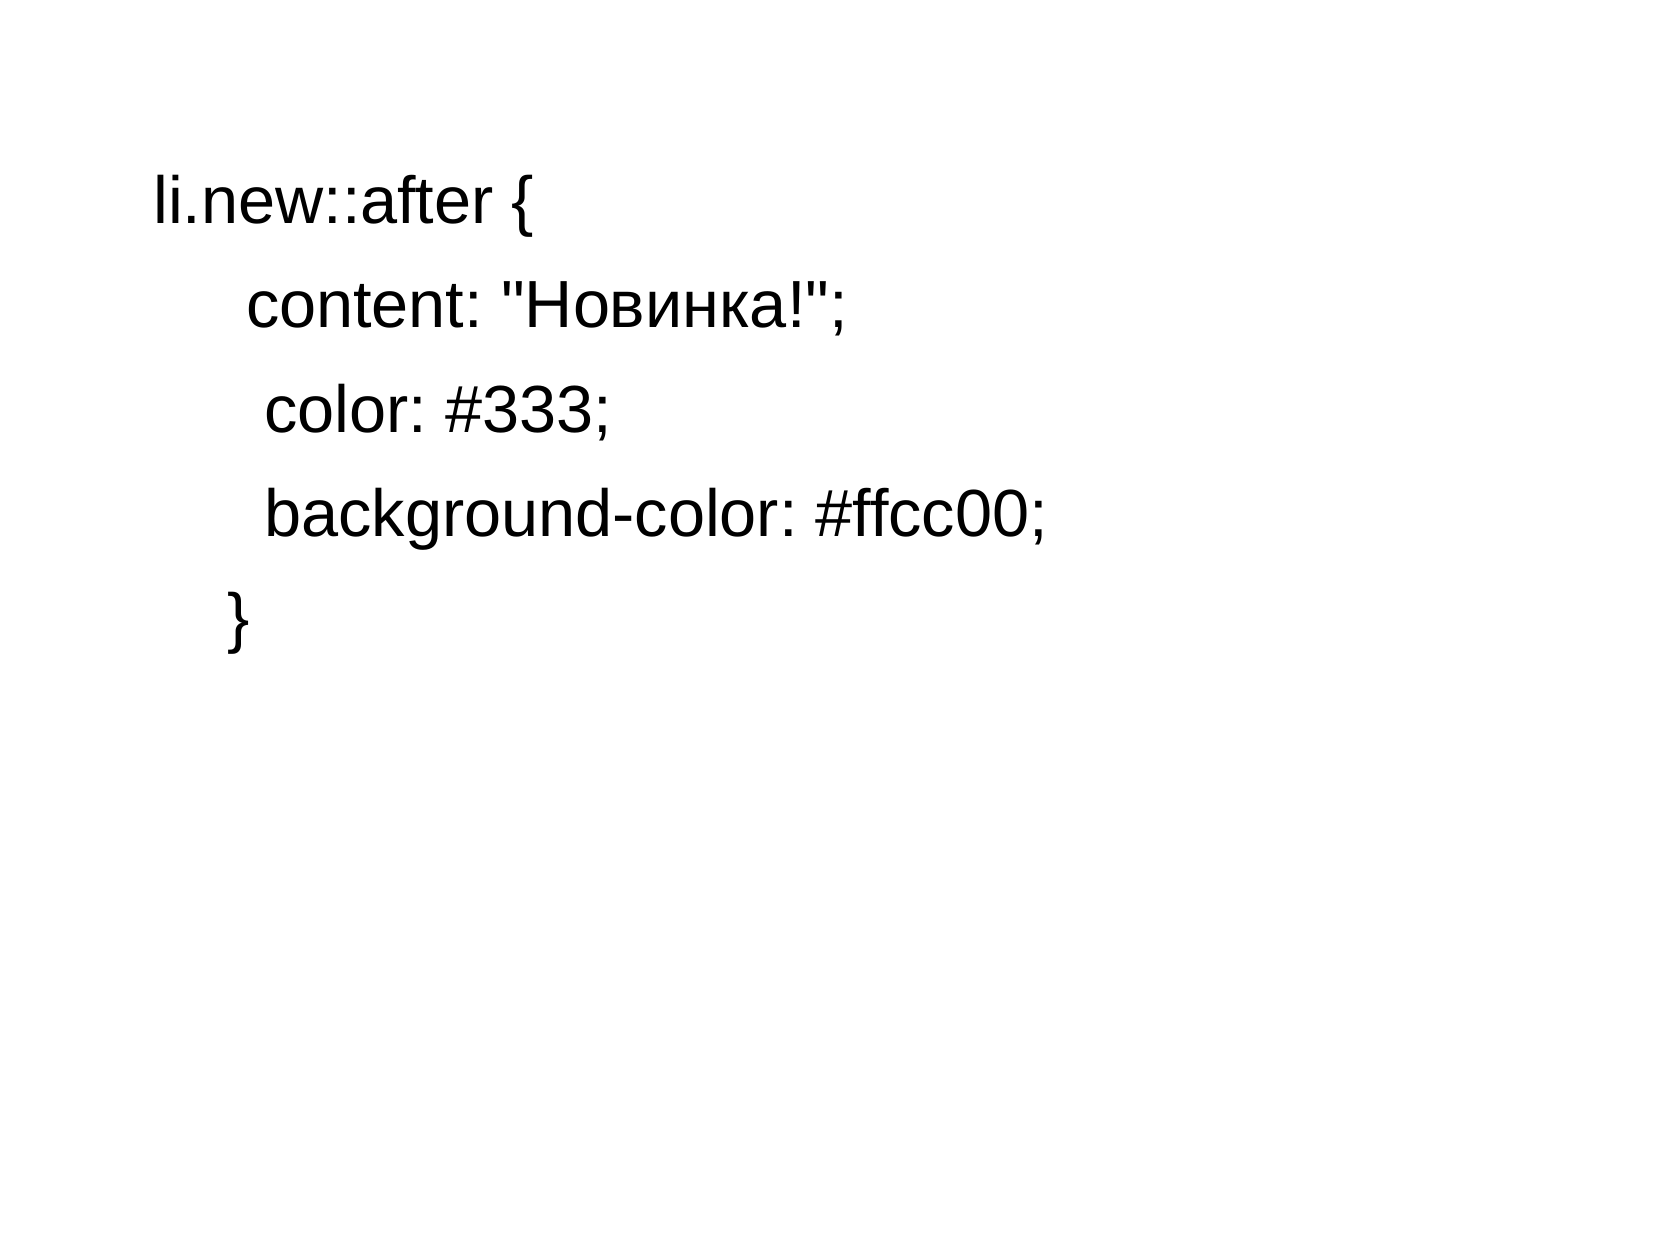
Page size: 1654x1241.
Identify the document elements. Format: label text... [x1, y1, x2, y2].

list li.new::after { content: "Новинка!"; color: #333; background-color: #ffcc00; } [82, 59, 1571, 1109]
